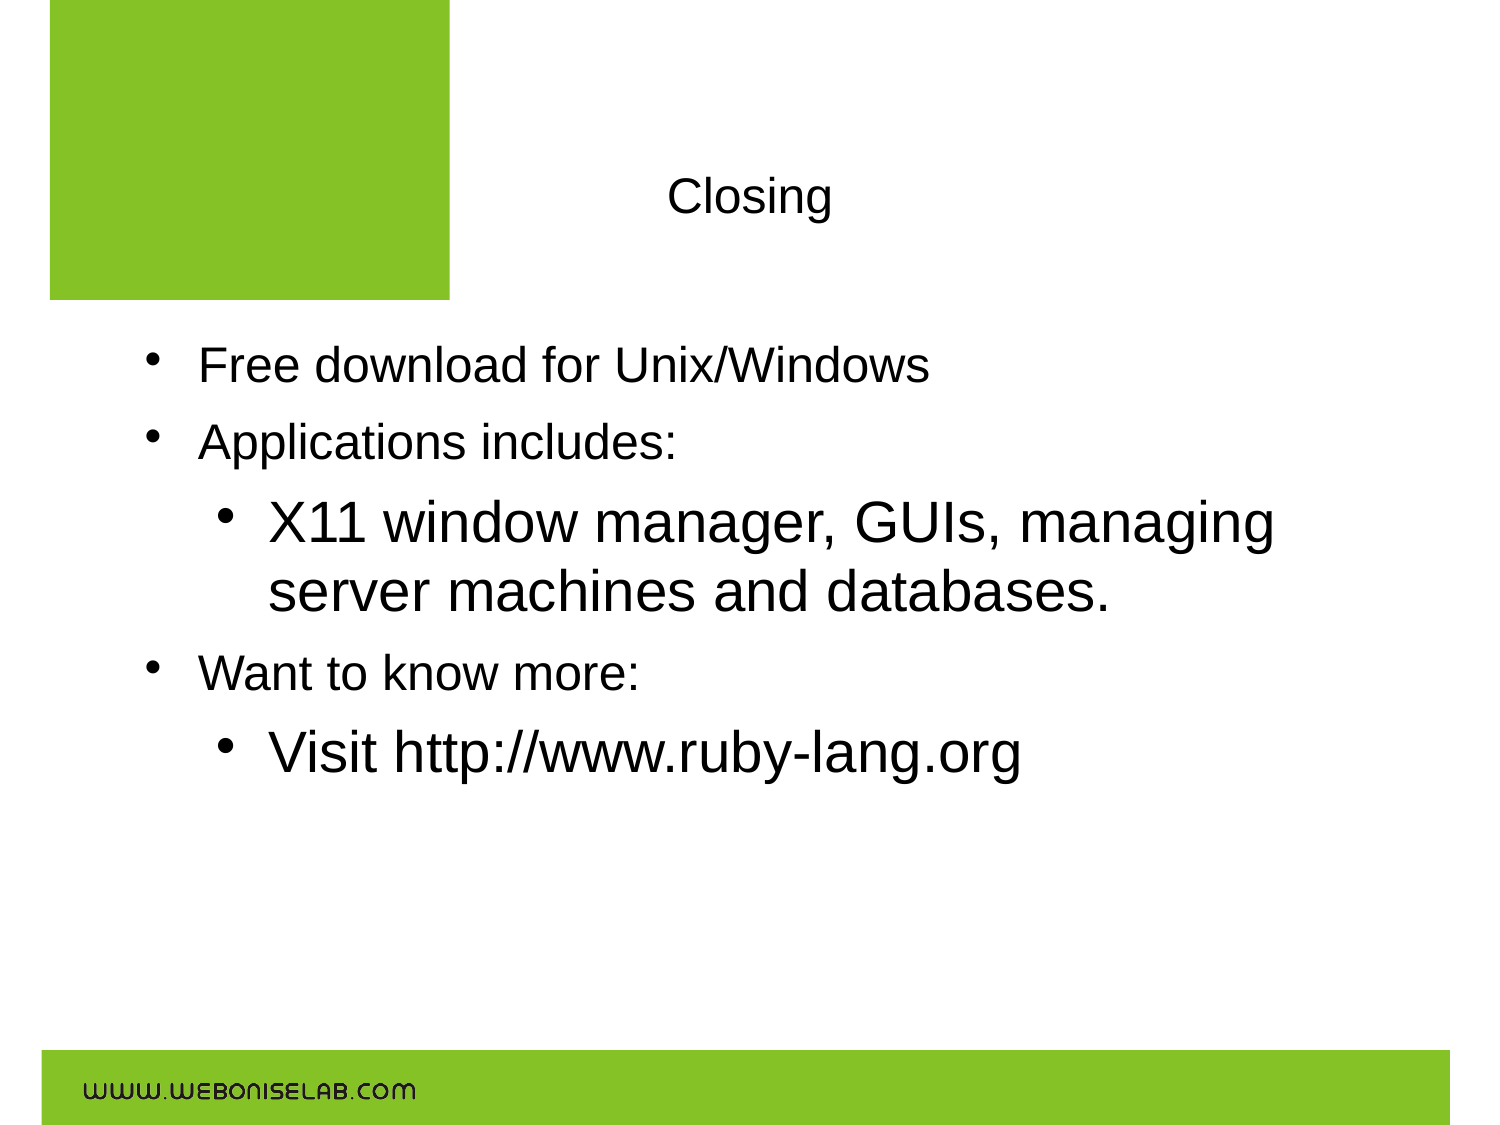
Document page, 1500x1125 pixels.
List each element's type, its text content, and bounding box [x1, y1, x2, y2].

picture [83, 1083, 415, 1100]
list Free download for Unix/Windows Applications includes: X11 window manager, GUIs, managing server machines and databases. Want to know more: Visit http://www.ruby-lang.org [112, 324, 1388, 1001]
title Closing [112, 99, 1388, 288]
